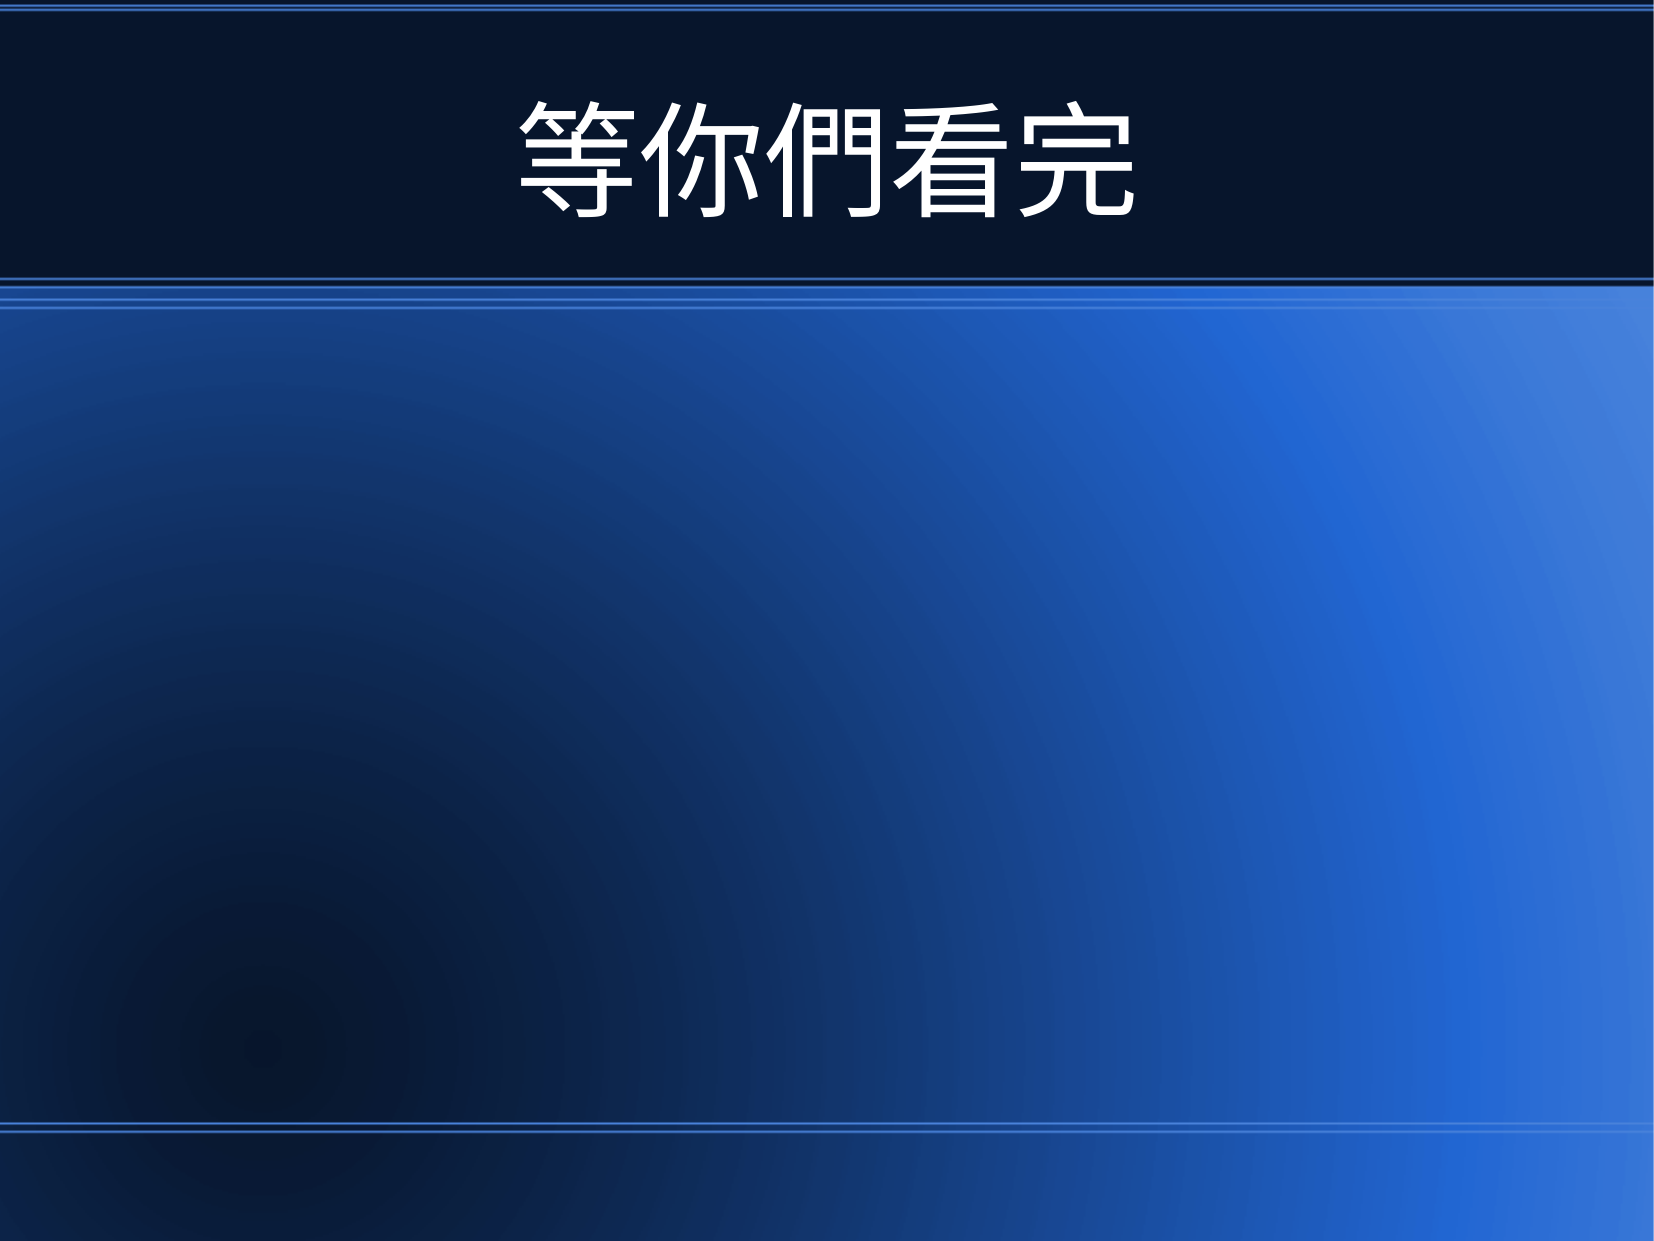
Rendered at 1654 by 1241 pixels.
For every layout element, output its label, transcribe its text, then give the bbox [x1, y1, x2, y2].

picture [0, 0, 1654, 1241]
title 等你們看完 [82, 49, 1571, 257]
